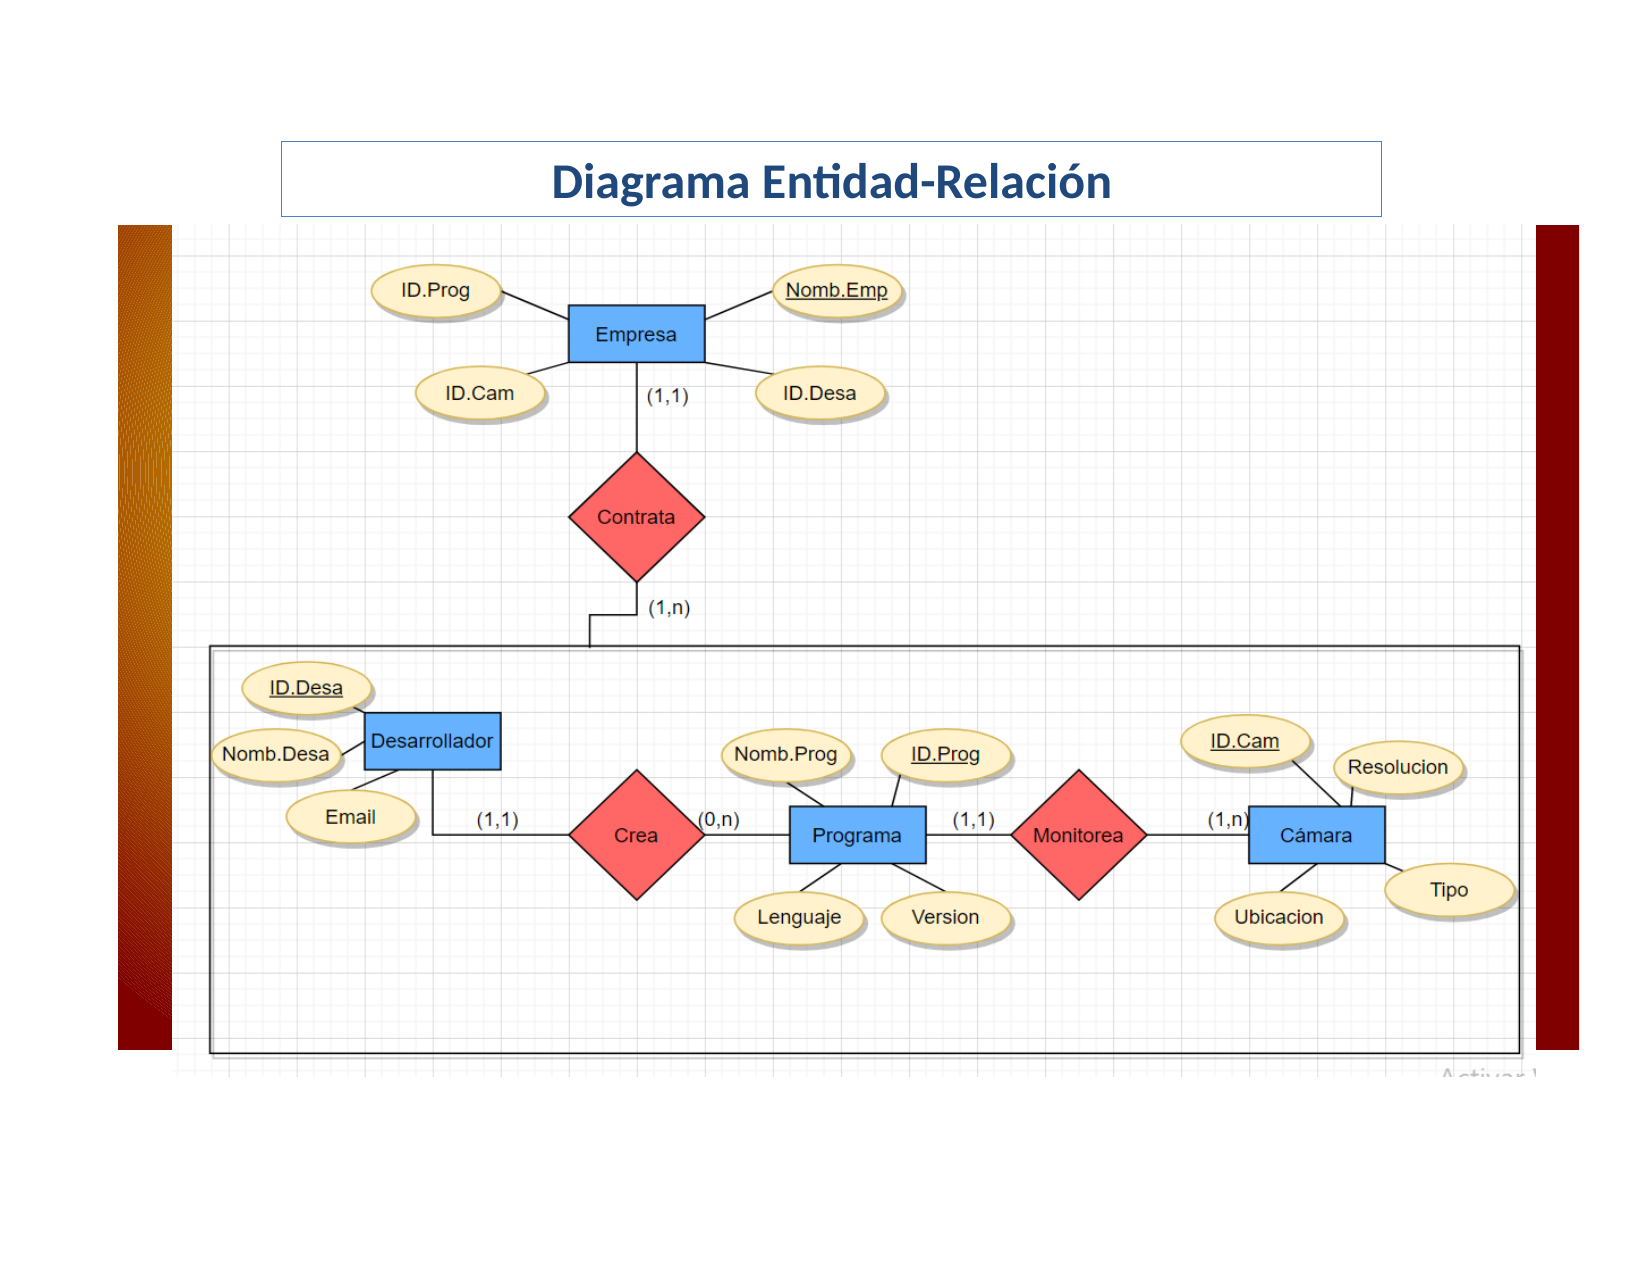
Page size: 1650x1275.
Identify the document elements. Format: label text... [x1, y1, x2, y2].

text_box Diagrama Entidad-Relación [281, 141, 1382, 217]
picture [172, 224, 1536, 1077]
